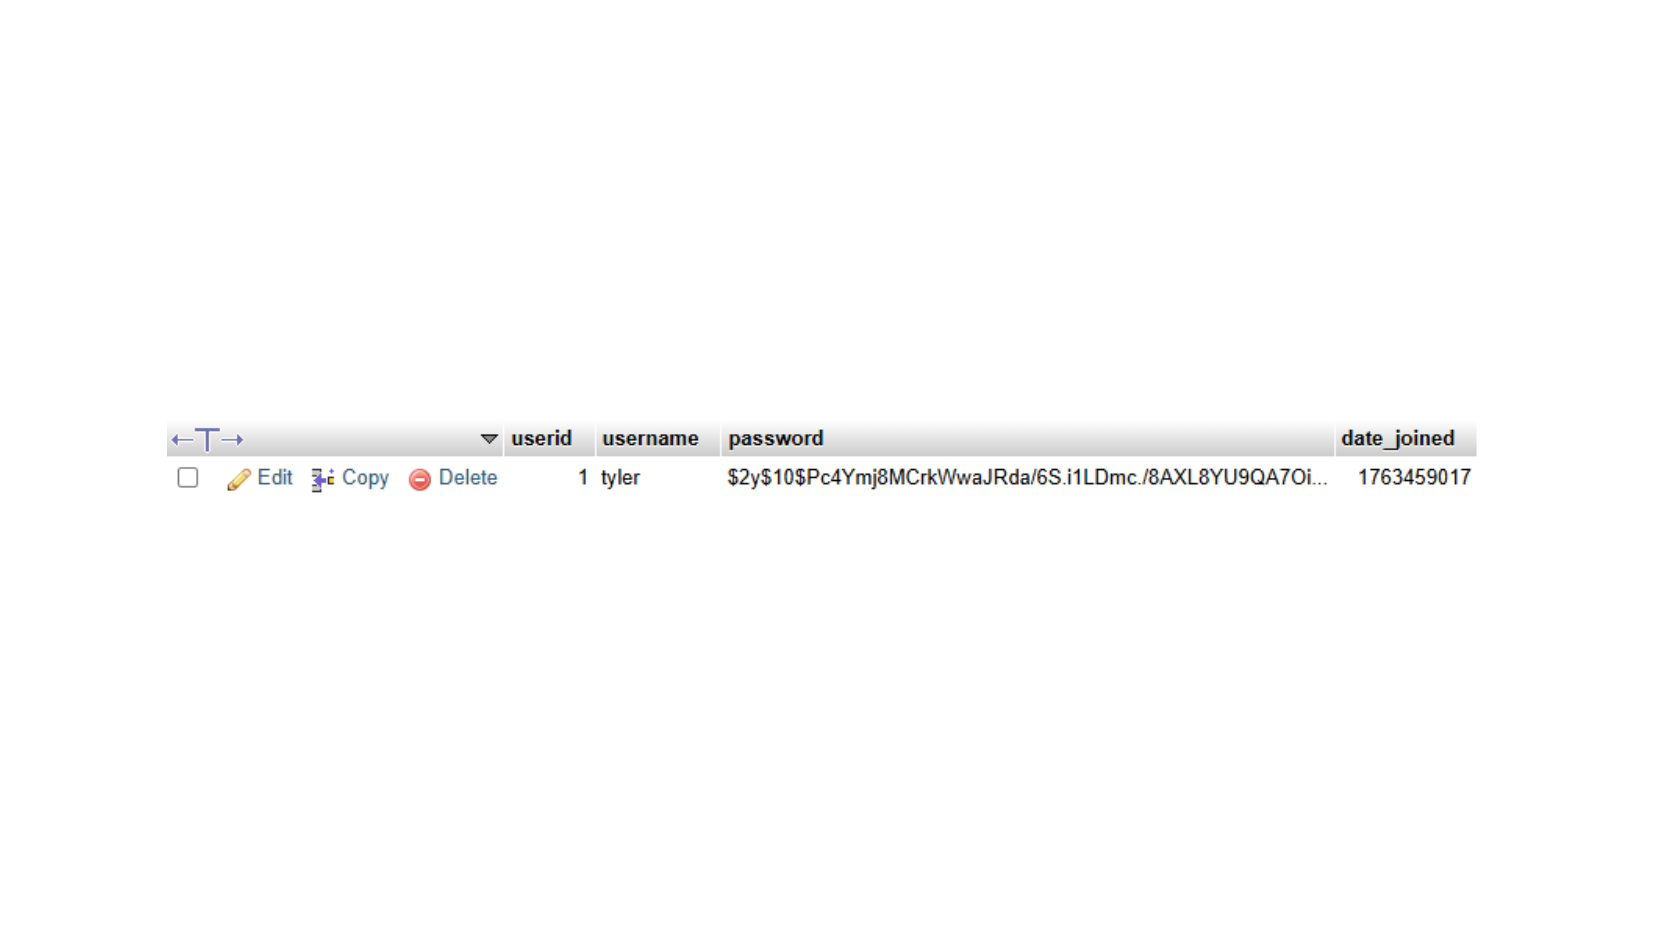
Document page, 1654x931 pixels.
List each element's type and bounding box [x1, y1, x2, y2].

picture [167, 408, 1494, 527]
